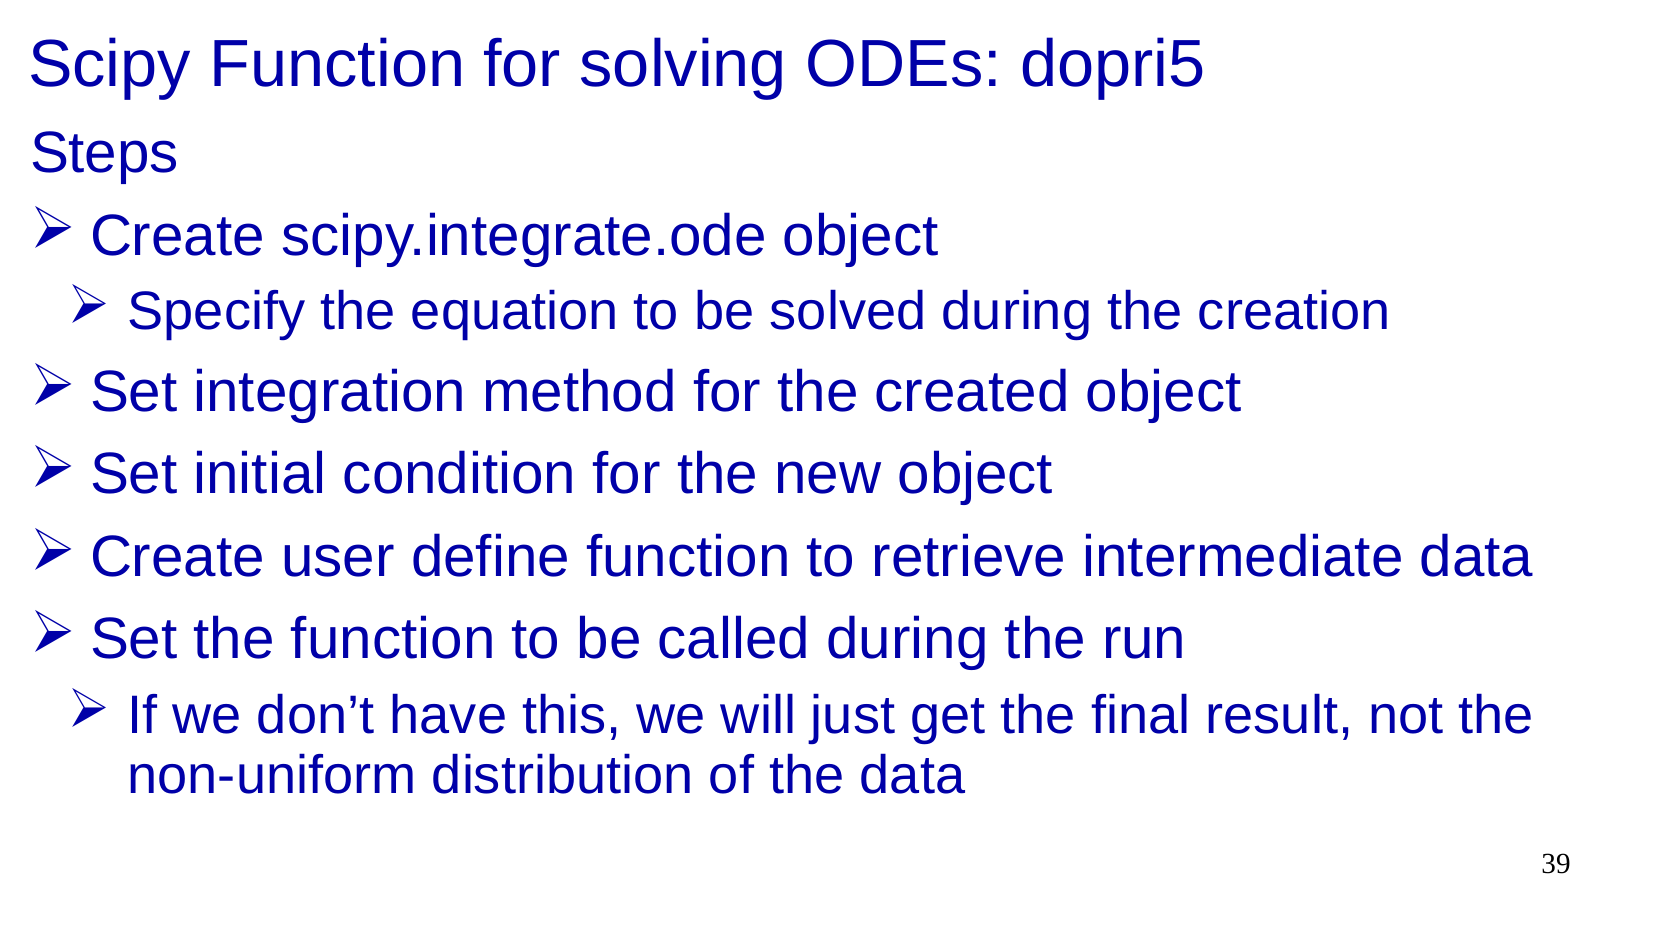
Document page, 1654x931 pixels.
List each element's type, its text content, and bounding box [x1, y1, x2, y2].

list Steps Create scipy.integrate.ode object Specify the equation to be solved during the creation Set integration method for the created object Set initial condition for the new object Create user define function to retrieve intermediate data Set the function to be called during the run If we don’t have this, we will just get the final result, not the non-uniform distribution of the data [30, 120, 1645, 916]
title Scipy Function for solving ODEs: dopri5 [28, 21, 1626, 106]
